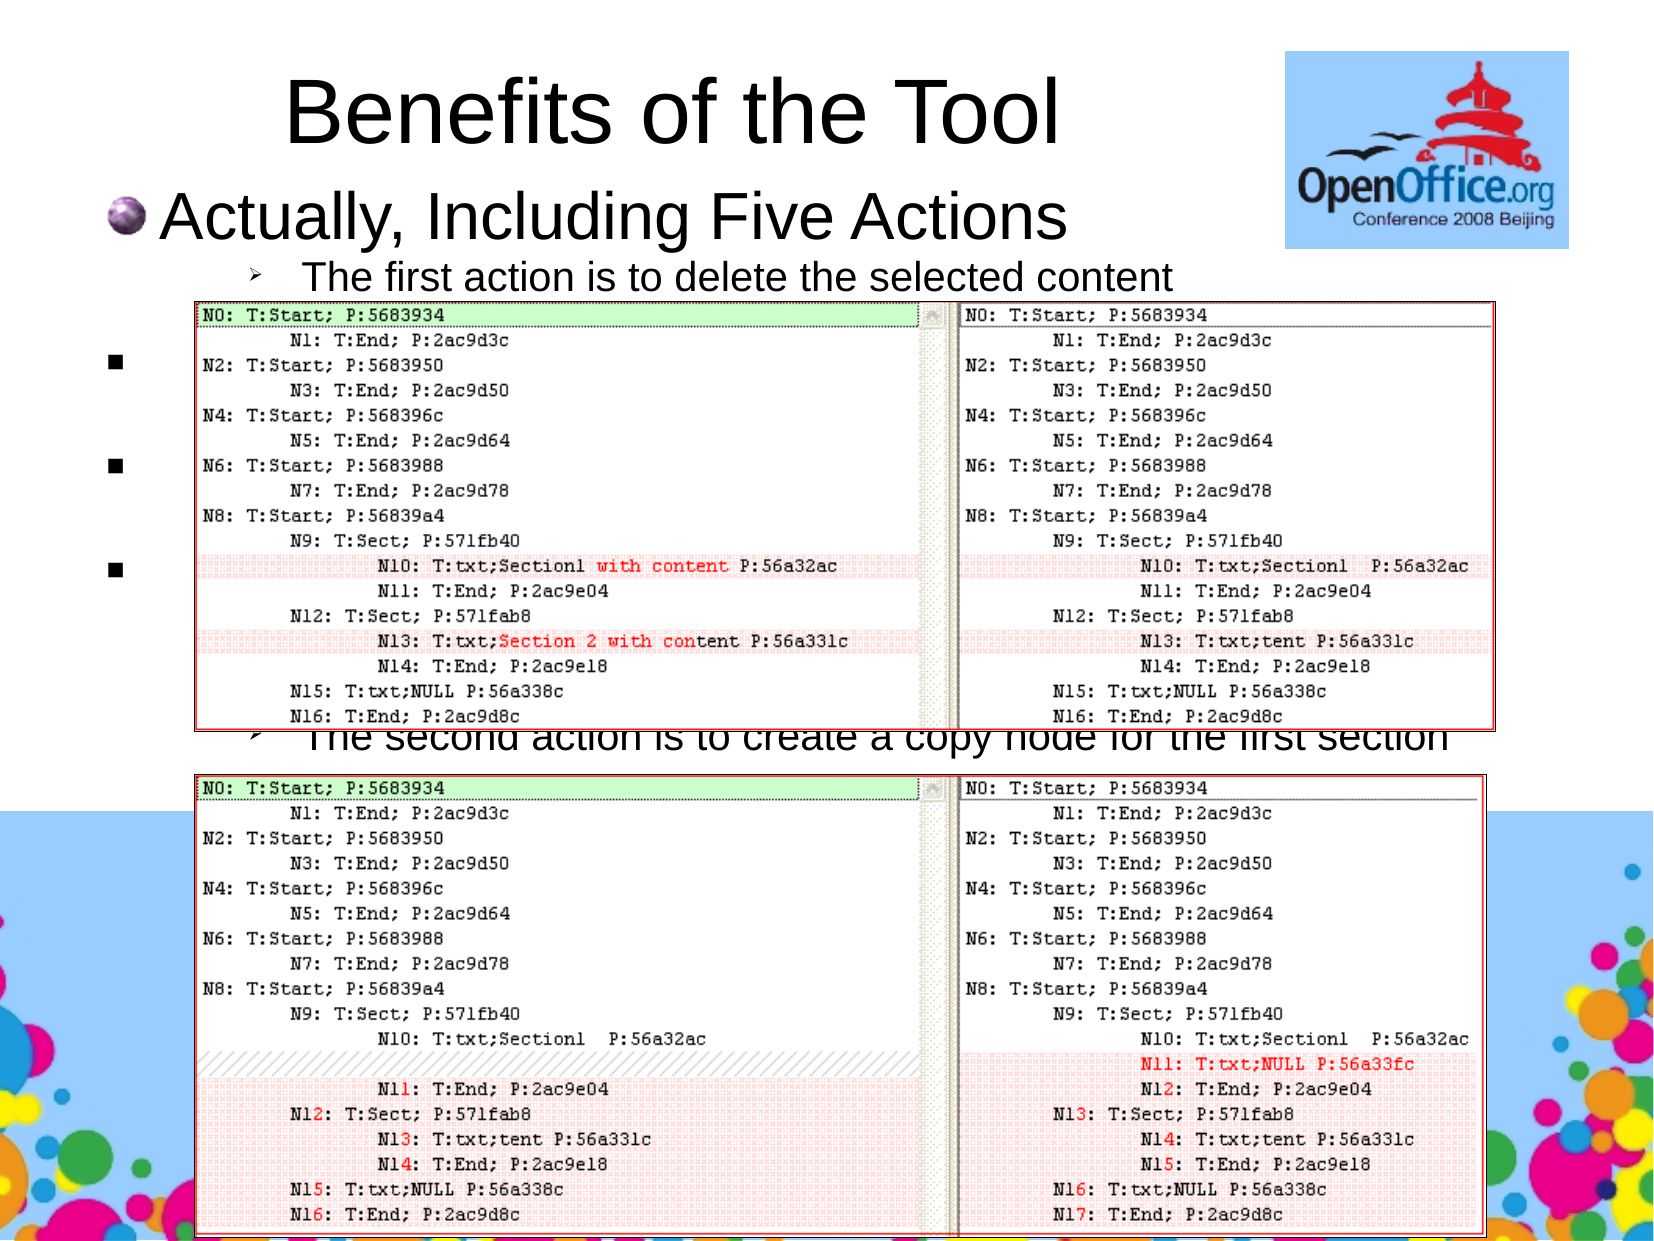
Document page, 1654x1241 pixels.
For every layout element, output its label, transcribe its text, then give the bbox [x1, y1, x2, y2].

picture [194, 301, 1496, 732]
picture [0, 774, 1654, 1241]
title Benefits of the Tool [46, 8, 1301, 216]
list Actually, Including Five Actions The first action is to delete the selected content The second action is to create a copy node for the first section [71, 178, 1604, 1109]
picture [1301, 51, 1569, 178]
